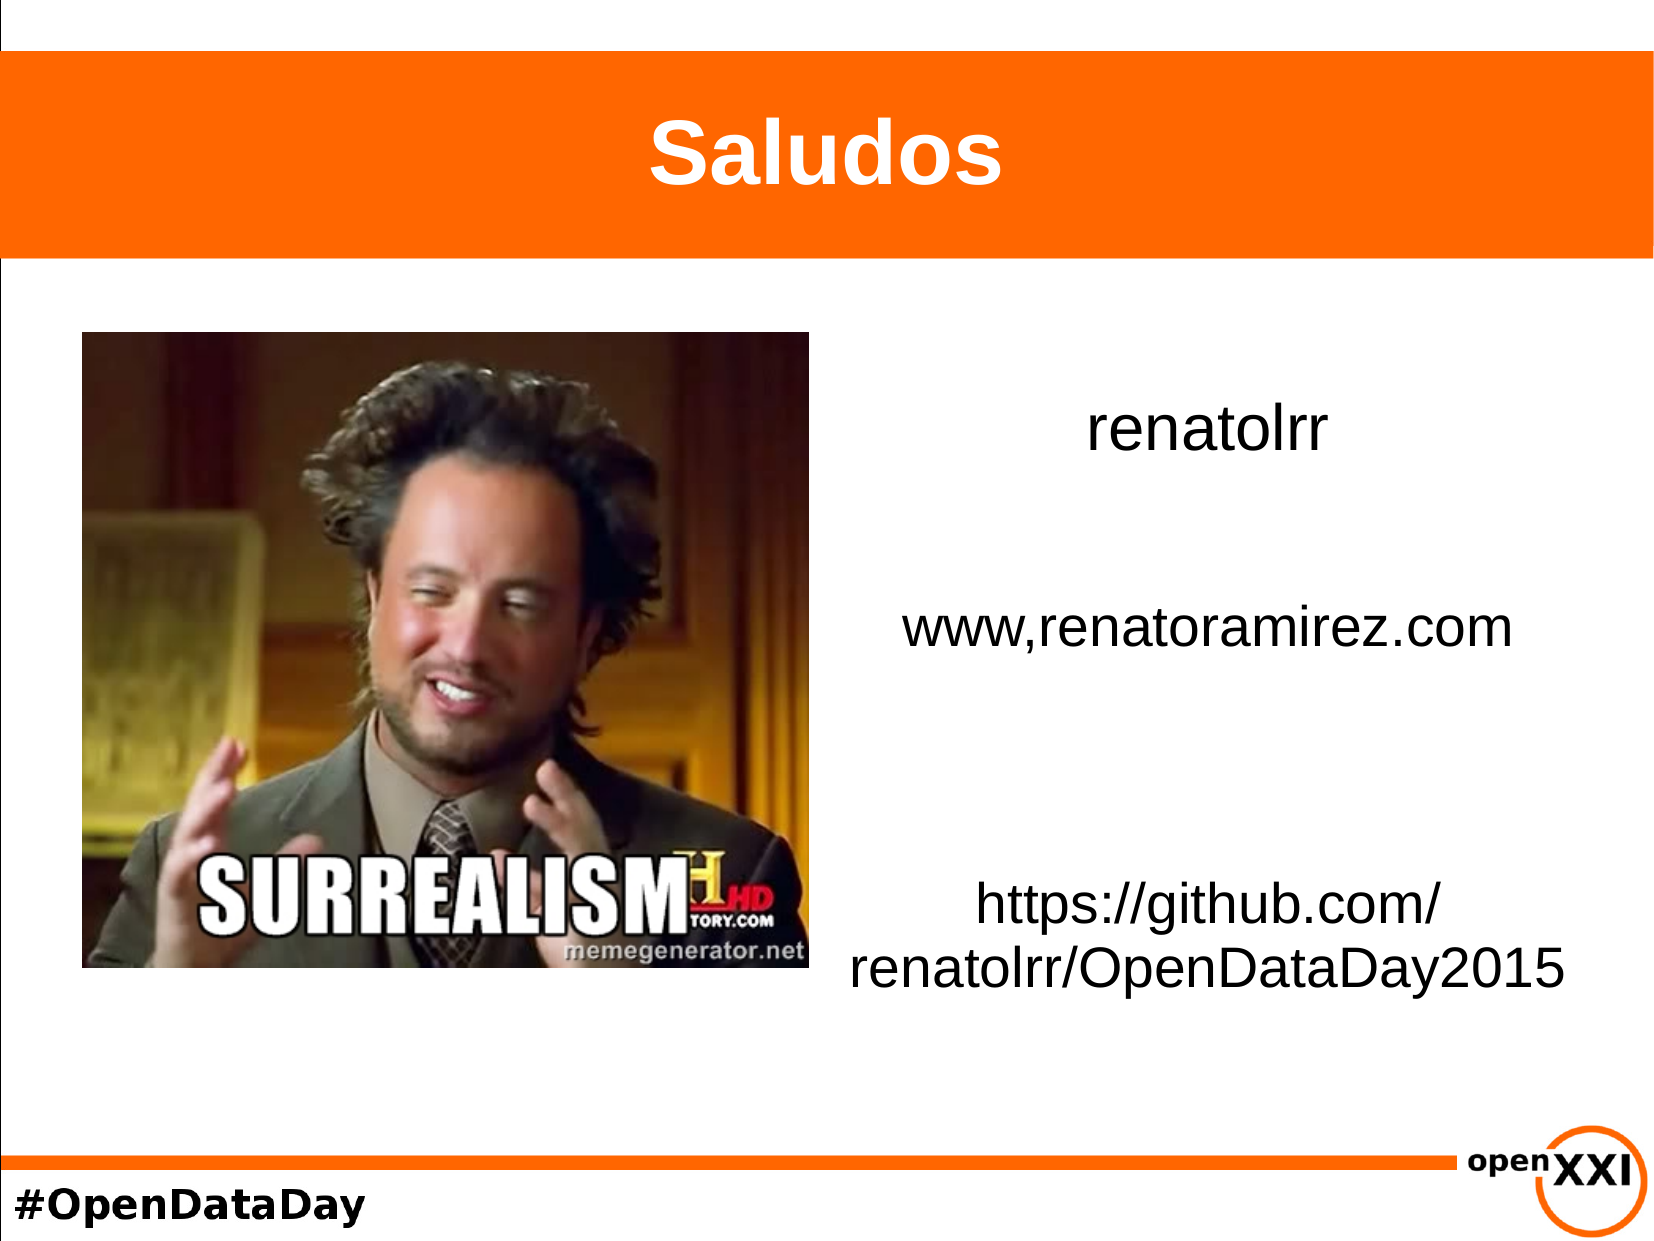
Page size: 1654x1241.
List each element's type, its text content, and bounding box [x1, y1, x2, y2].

title Saludos [82, 49, 1571, 257]
list renatolrr www,renatoramirez.com https://github.com/renatolrr/OpenDataDay2015 [845, 290, 1572, 1010]
picture [0, 0, 1654, 1241]
